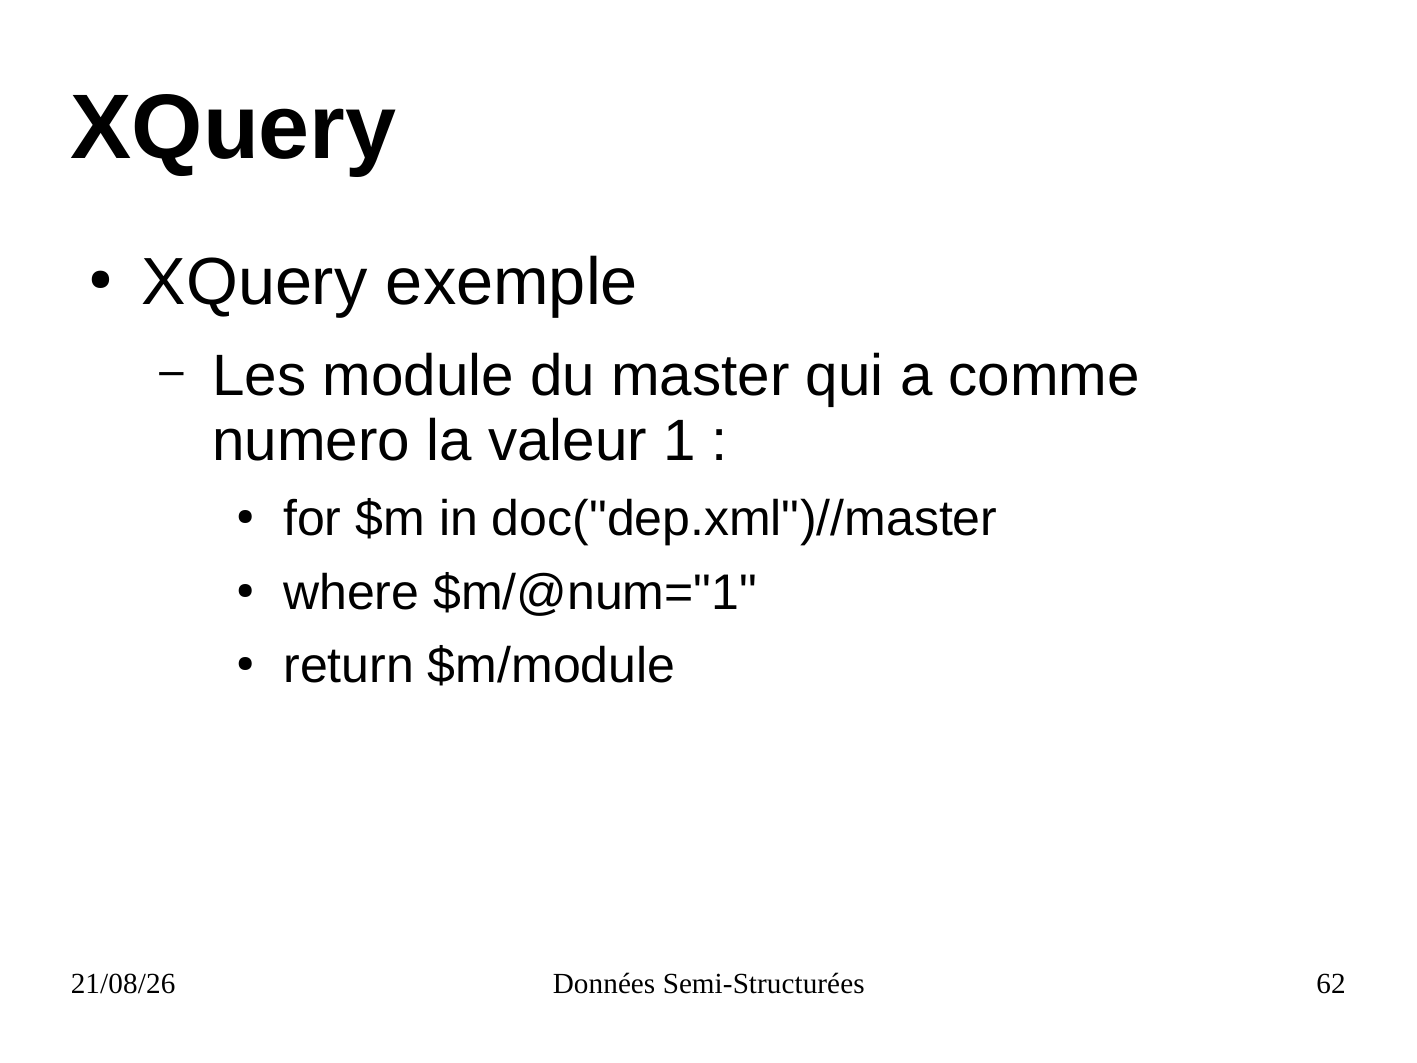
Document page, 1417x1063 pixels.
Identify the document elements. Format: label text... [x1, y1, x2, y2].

title XQuery [70, 42, 1346, 212]
list XQuery exemple Les module du master qui a comme numero la valeur 1 : for $m in doc("dep.xml")//master where $m/@num="1" return $m/module [70, 244, 1346, 925]
